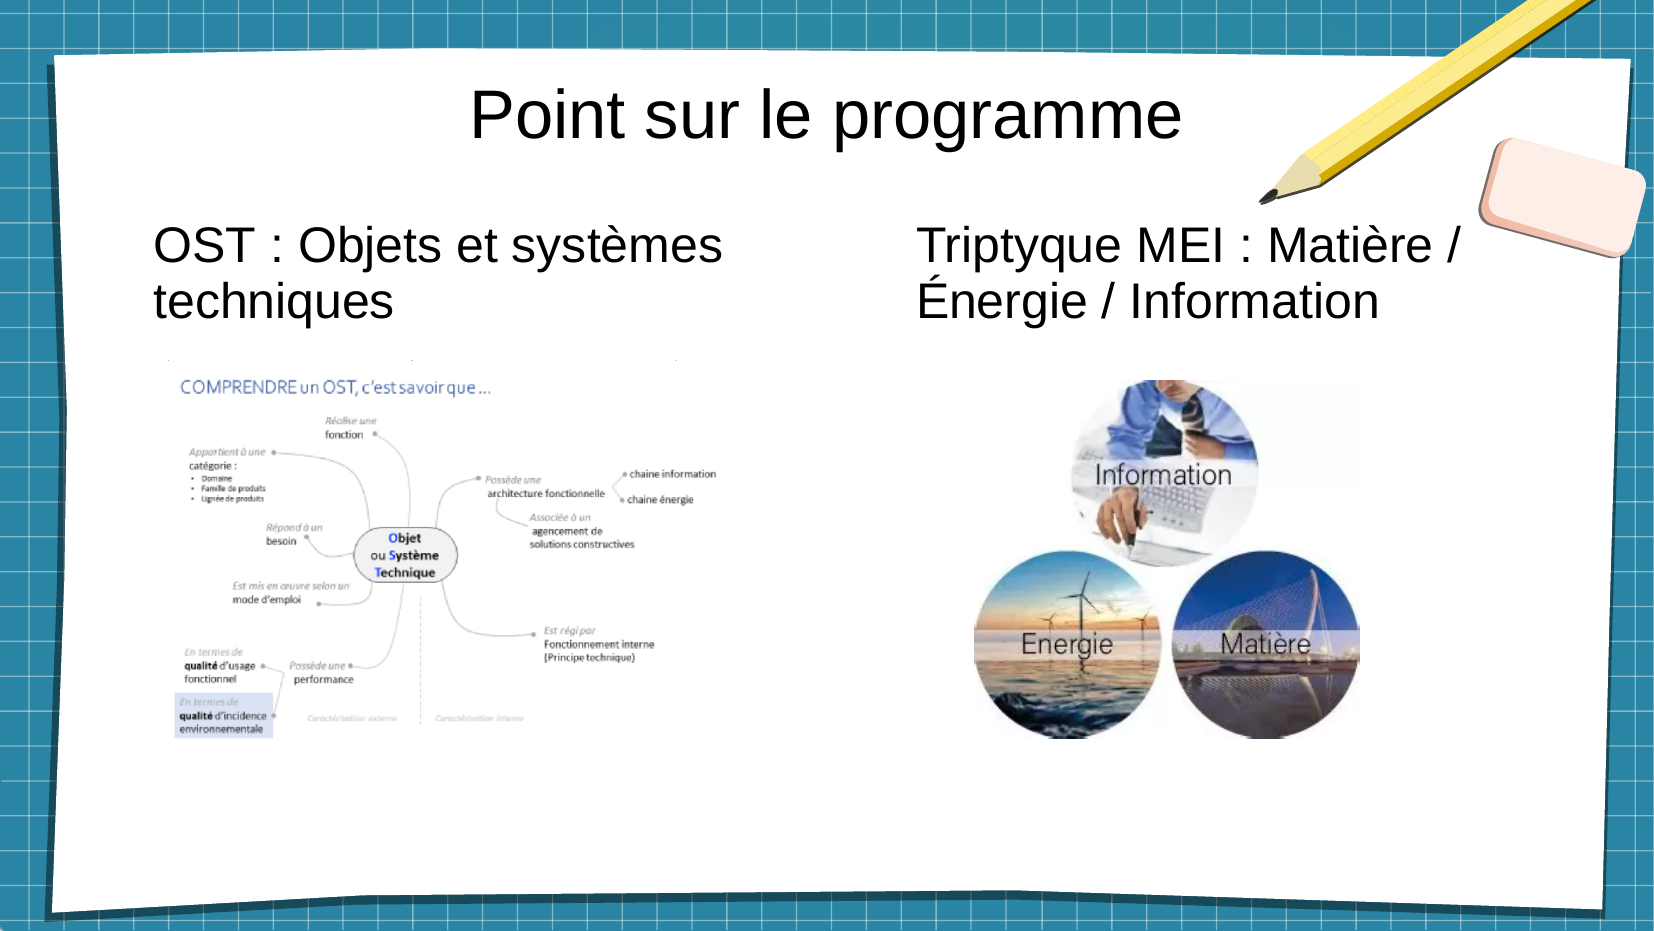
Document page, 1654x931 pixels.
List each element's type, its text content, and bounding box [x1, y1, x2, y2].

list Triptyque MEI : Matière / Énergie / Information [845, 217, 1572, 758]
picture [147, 360, 739, 739]
list OST : Objets et systèmes techniques [82, 217, 809, 758]
picture [974, 380, 1360, 739]
title Point sur le programme [82, 37, 1571, 193]
